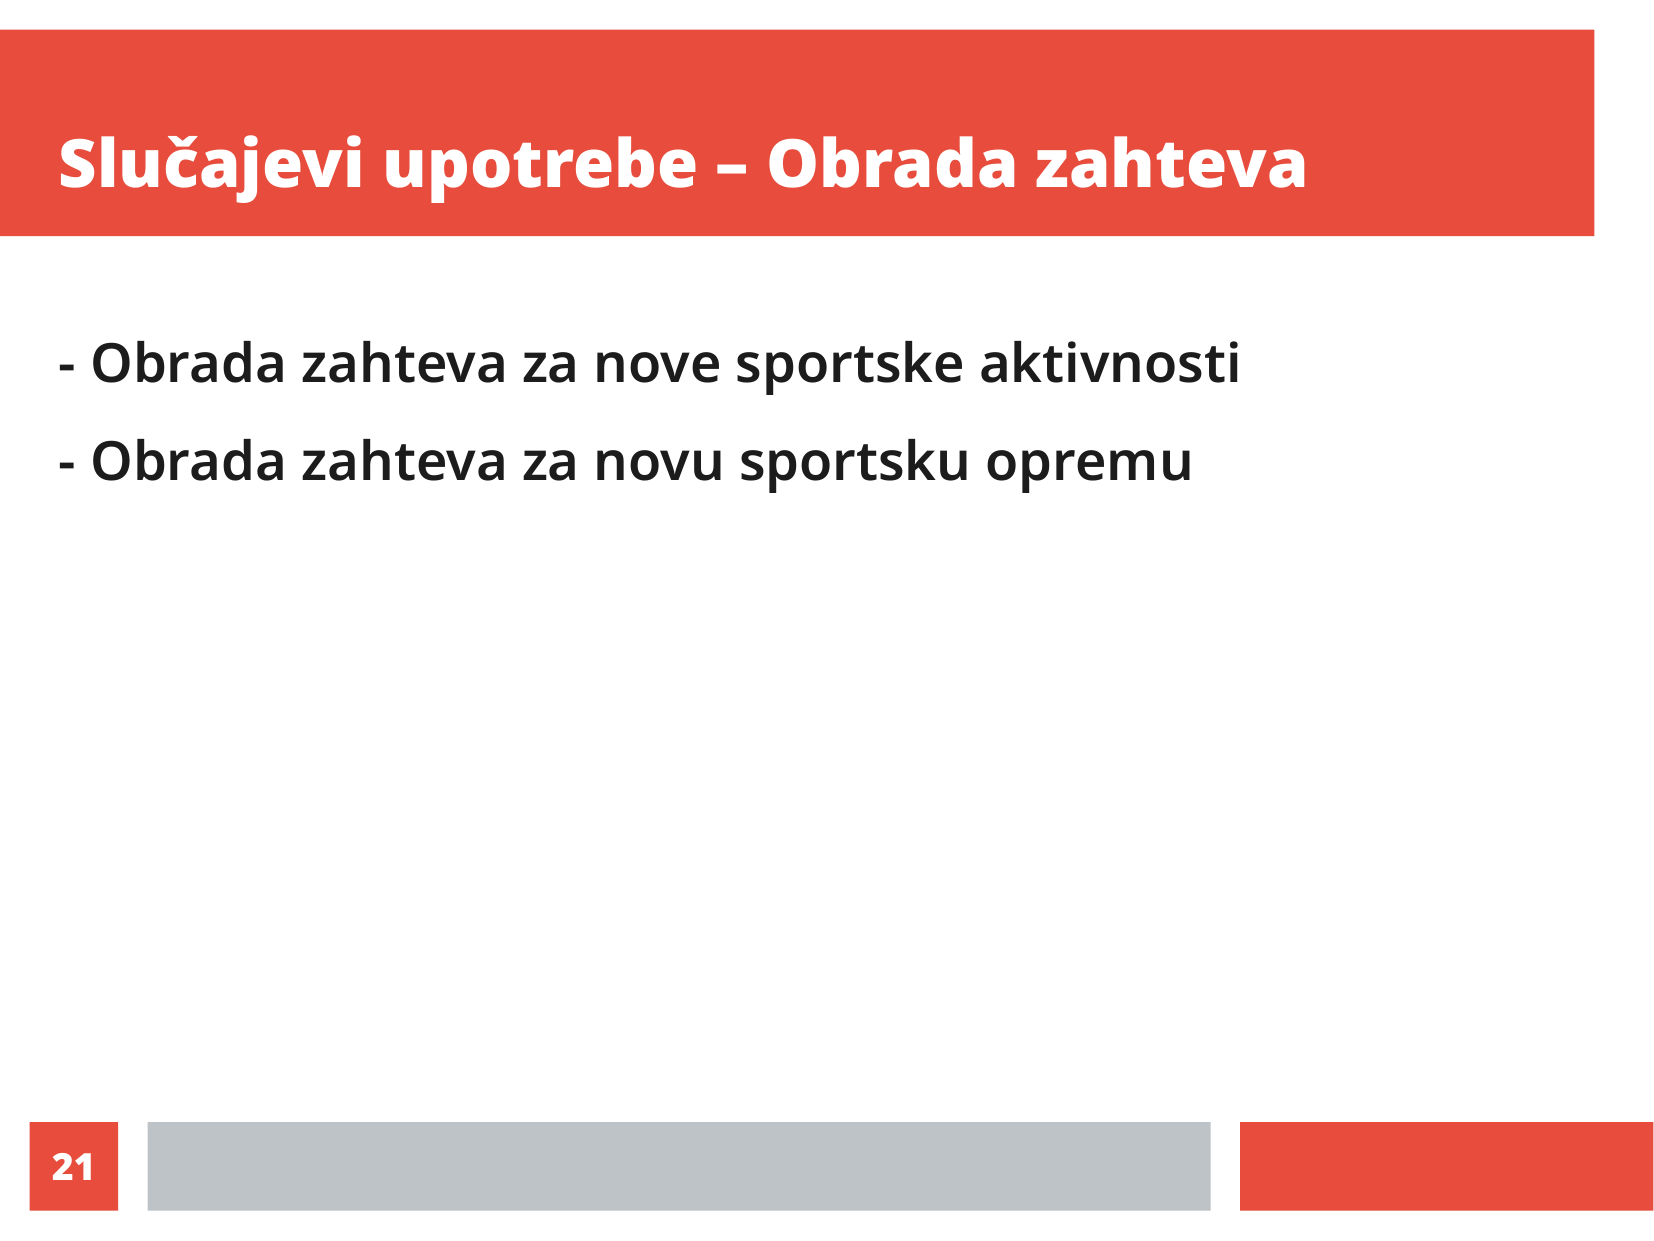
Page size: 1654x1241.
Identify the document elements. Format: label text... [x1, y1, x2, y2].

title Slučajevi upotrebe – Obrada zahteva [59, 59, 1595, 207]
list - Obrada zahteva za nove sportske aktivnosti - Obrada zahteva za novu sportsku opremu [59, 324, 1565, 1093]
